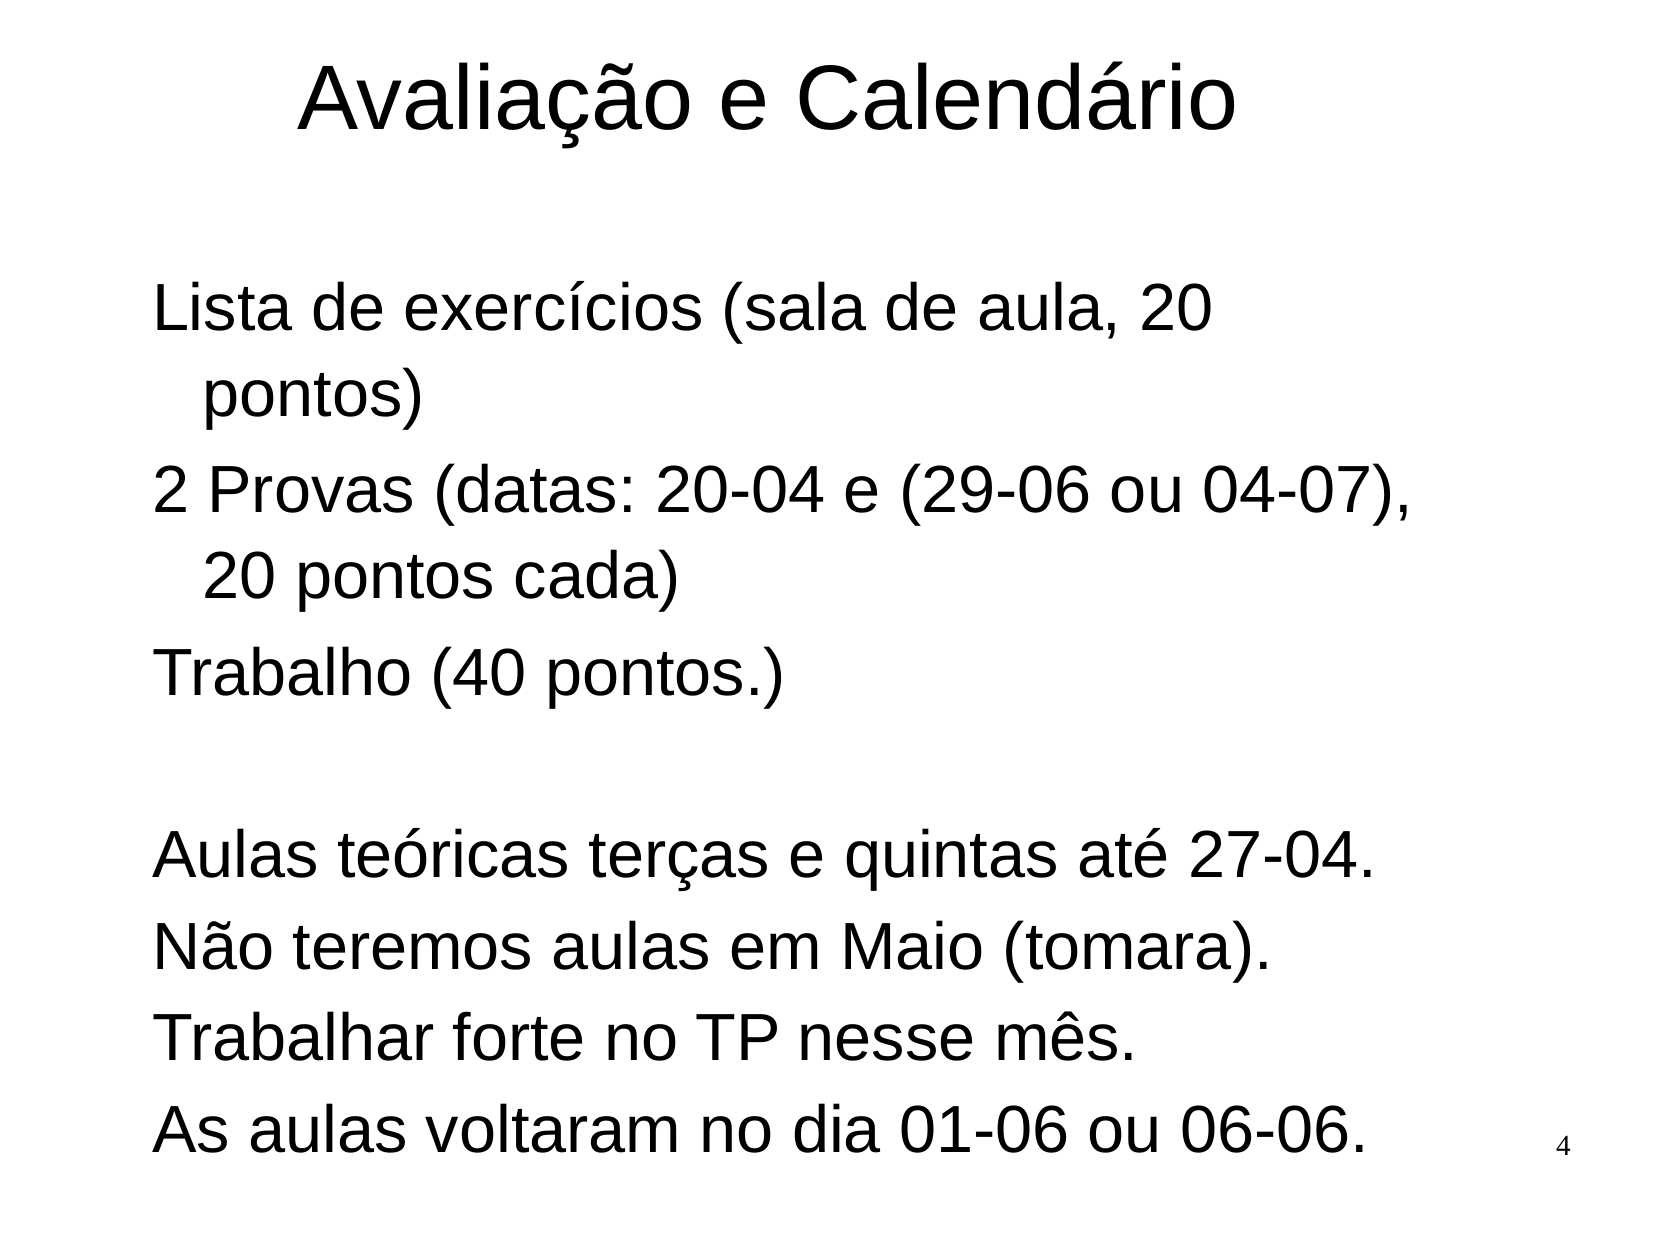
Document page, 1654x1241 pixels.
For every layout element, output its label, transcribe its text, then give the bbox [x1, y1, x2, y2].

list Lista de exercícios (sala de aula, 20 pontos)‏ 2 Provas (datas: 20-04 e (29-06 ou 04-07), 20 pontos cada)‏ Trabalho (40 pontos.) Aulas teóricas terças e quintas até 27-04. Não teremos aulas em Maio (tomara). Trabalhar forte no TP nesse mês. As aulas voltaram no dia 01-06 ou 06-06. [137, 262, 1450, 1143]
title Avaliação e Calendário [237, 38, 1300, 157]
